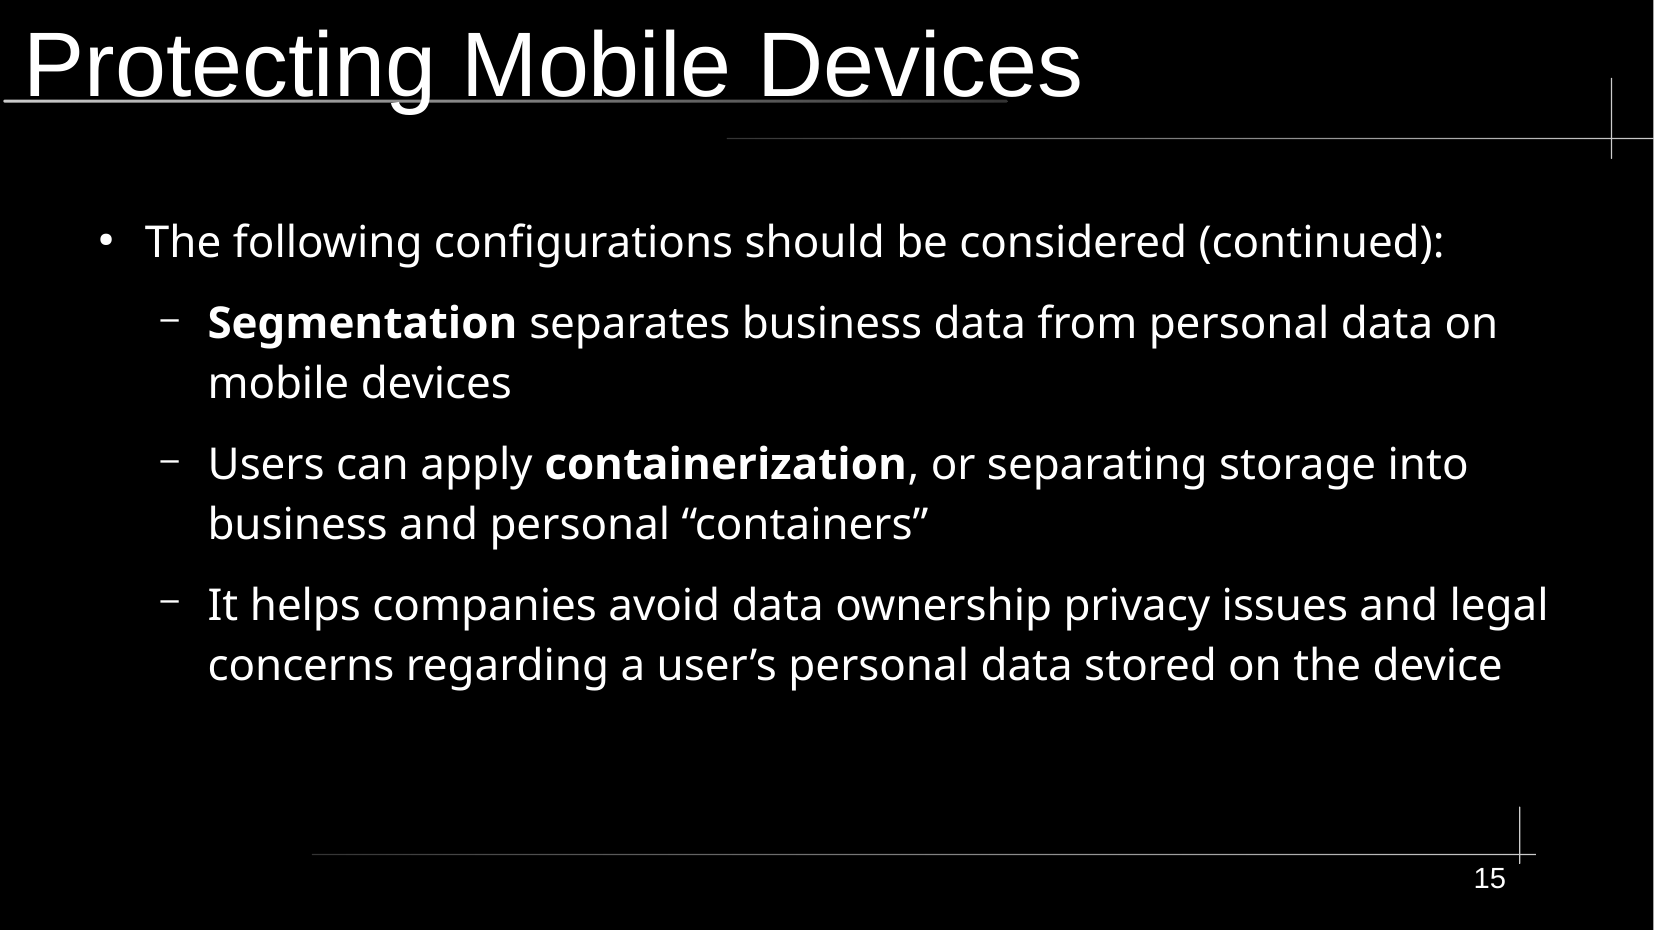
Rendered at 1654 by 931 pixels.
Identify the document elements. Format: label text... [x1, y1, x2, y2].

title Protecting Mobile Devices [23, 11, 1589, 119]
list The following configurations should be considered (continued): Segmentation separates business data from personal data on mobile devices Users can apply containerization, or separating storage into business and personal “containers” It helps companies avoid data ownership privacy issues and legal concerns regarding a user’s personal data stored on the device [82, 210, 1571, 750]
